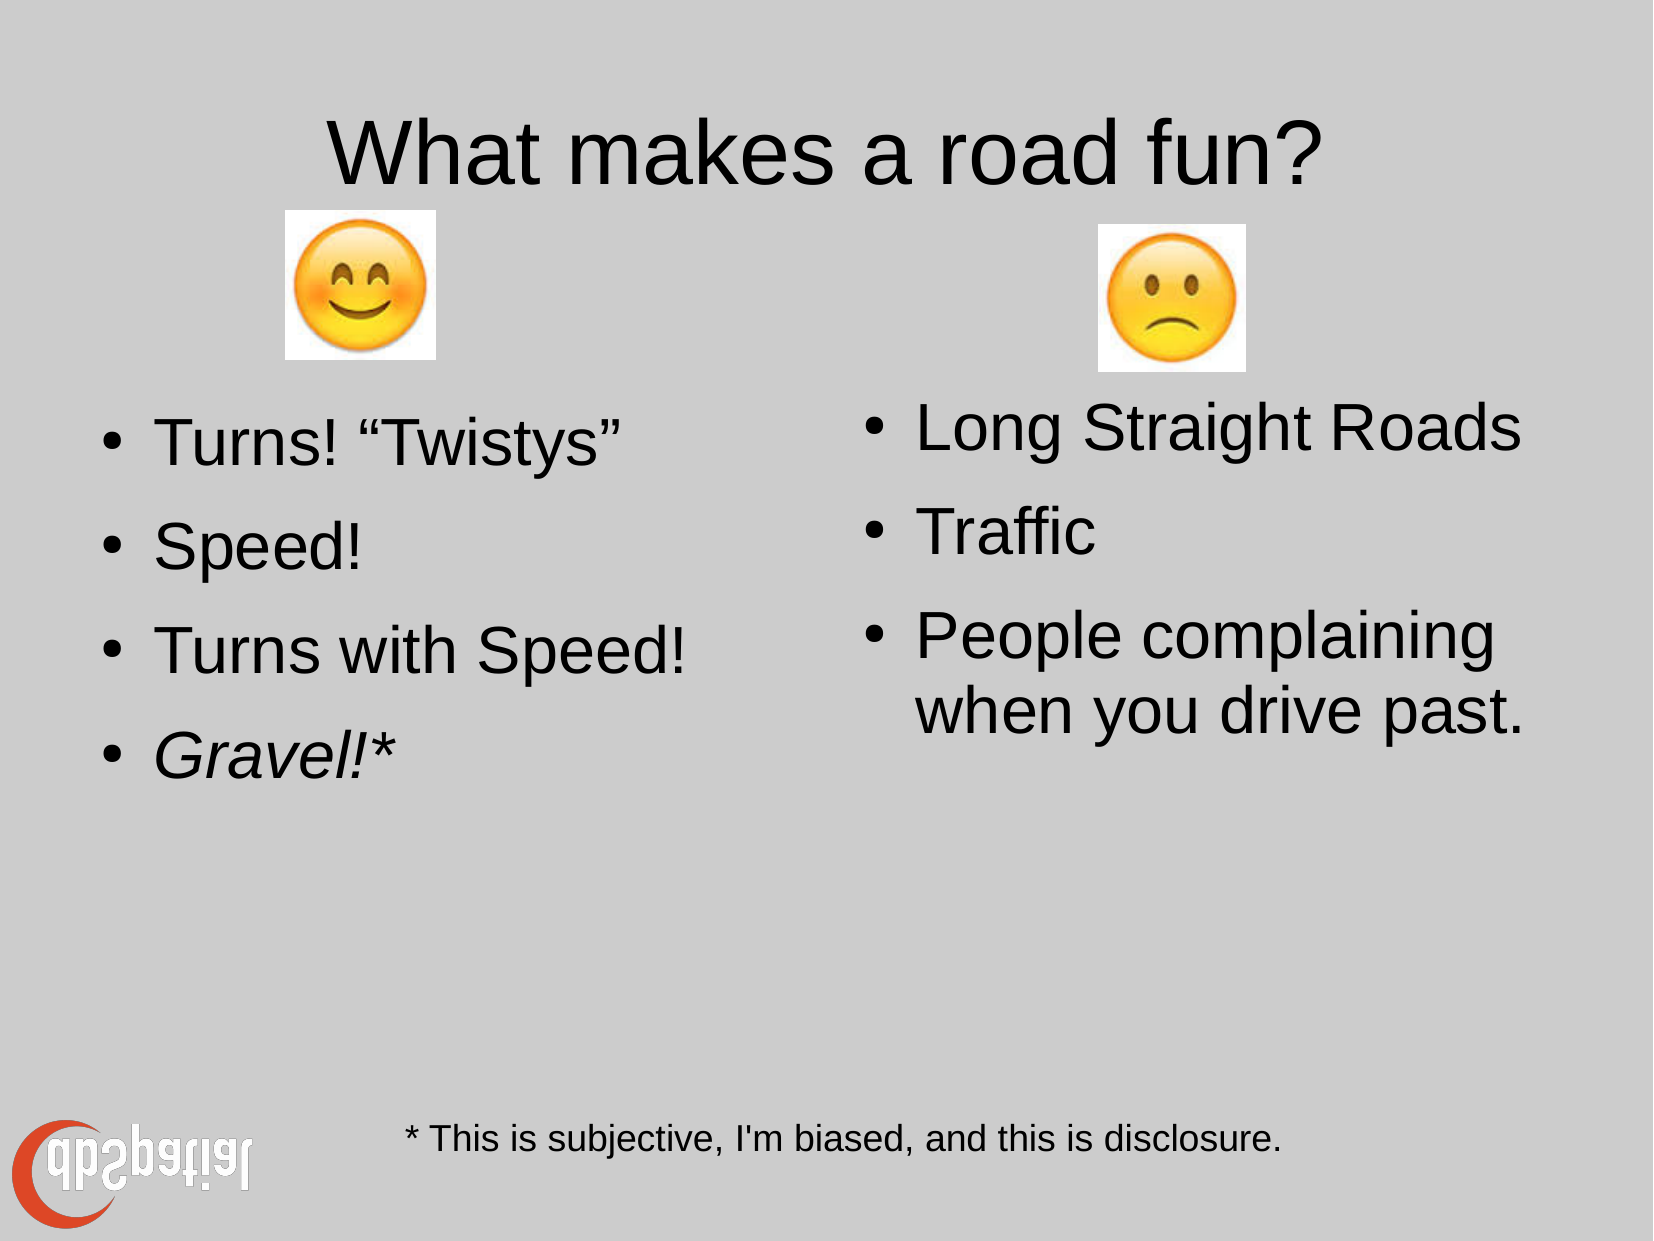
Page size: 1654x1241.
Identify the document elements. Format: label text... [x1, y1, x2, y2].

text_box * This is subjective, I'm biased, and this is disclosure. [390, 1110, 1456, 1167]
title What makes a road fun? [82, 49, 1571, 257]
list Long Straight Roads Traffic People complaining when you drive past. [844, 390, 1571, 1010]
list Turns! “Twistys” Speed! Turns with Speed! Gravel!* [82, 405, 809, 1010]
picture [1098, 224, 1246, 372]
picture [285, 210, 436, 361]
picture [9, 1118, 255, 1231]
